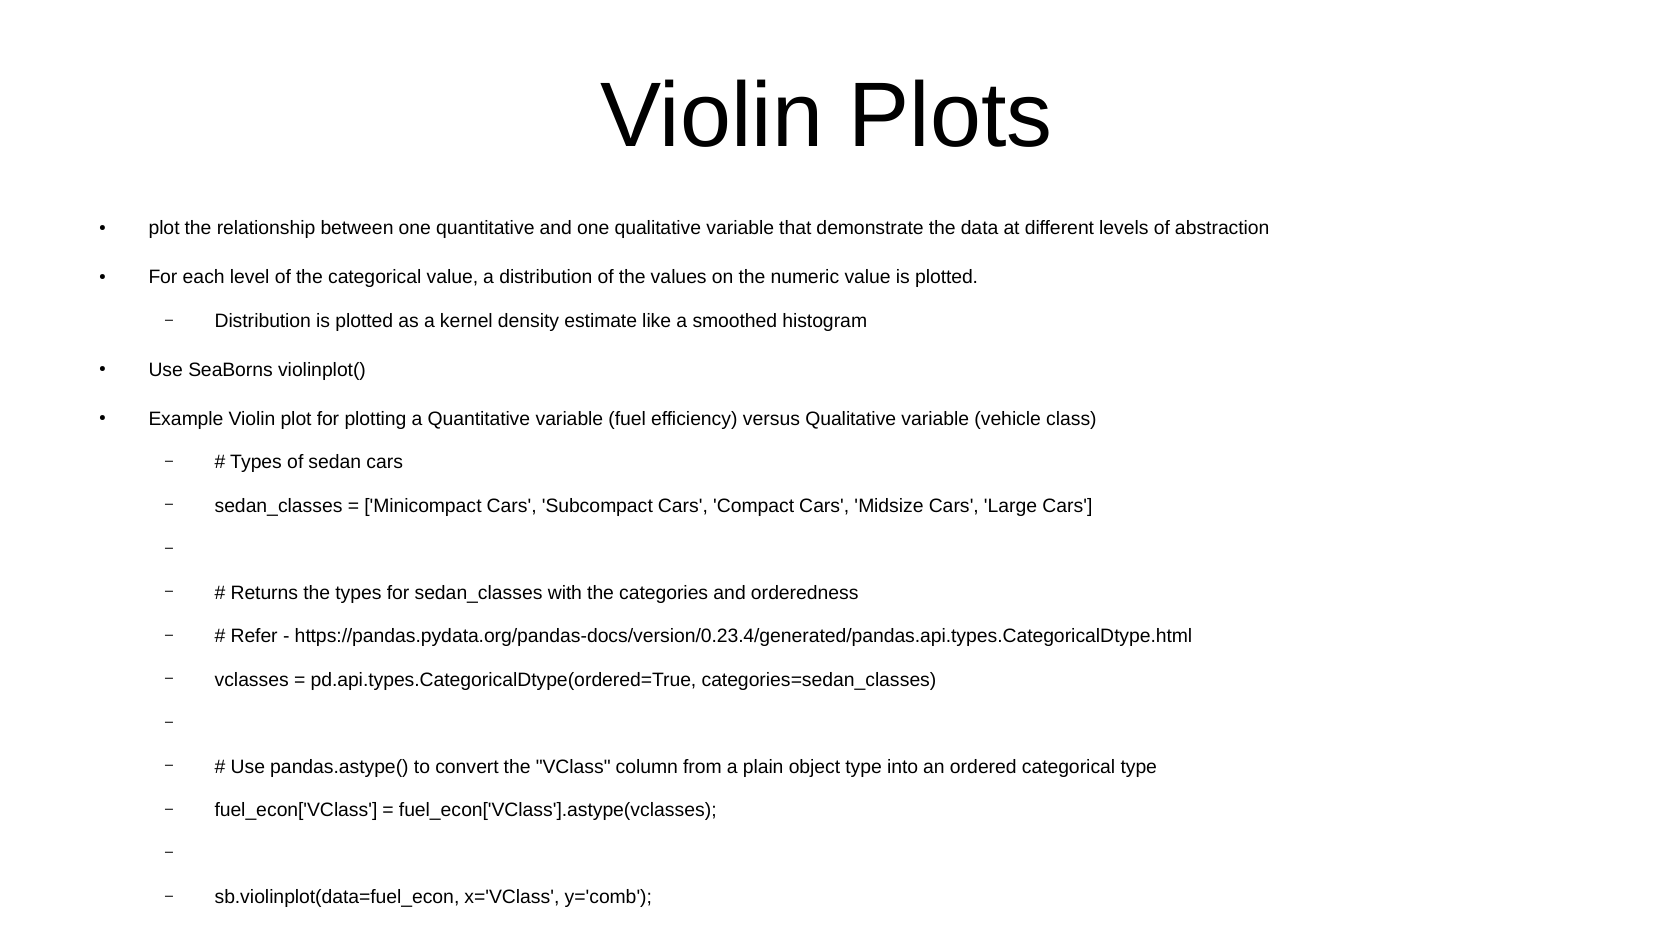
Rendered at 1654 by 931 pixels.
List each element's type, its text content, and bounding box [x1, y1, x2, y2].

list plot the relationship between one quantitative and one qualitative variable that demonstrate the data at different levels of abstraction For each level of the categorical value, a distribution of the values on the numeric value is plotted. Distribution is plotted as a kernel density estimate like a smoothed histogram Use SeaBorns violinplot() Example Violin plot for plotting a Quantitative variable (fuel efficiency) versus Qualitative variable (vehicle class) # Types of sedan cars sedan_classes = ['Minicompact Cars', 'Subcompact Cars', 'Compact Cars', 'Midsize Cars', 'Large Cars'] # Returns the types for sedan_classes with the categories and orderedness # Refer - https://pandas.pydata.org/pandas-docs/version/0.23.4/generated/pandas.api.types.CategoricalDtype.html vclasses = pd.api.types.CategoricalDtype(ordered=True, categories=sedan_classes) # Use pandas.astype() to convert the "VClass" column from a plain object type into an ordered categorical type fuel_econ['VClass'] = fuel_econ['VClass'].astype(vclasses); sb.violinplot(data=fuel_econ, x='VClass', y='comb'); [82, 217, 1636, 916]
title Violin Plots [82, 37, 1571, 193]
